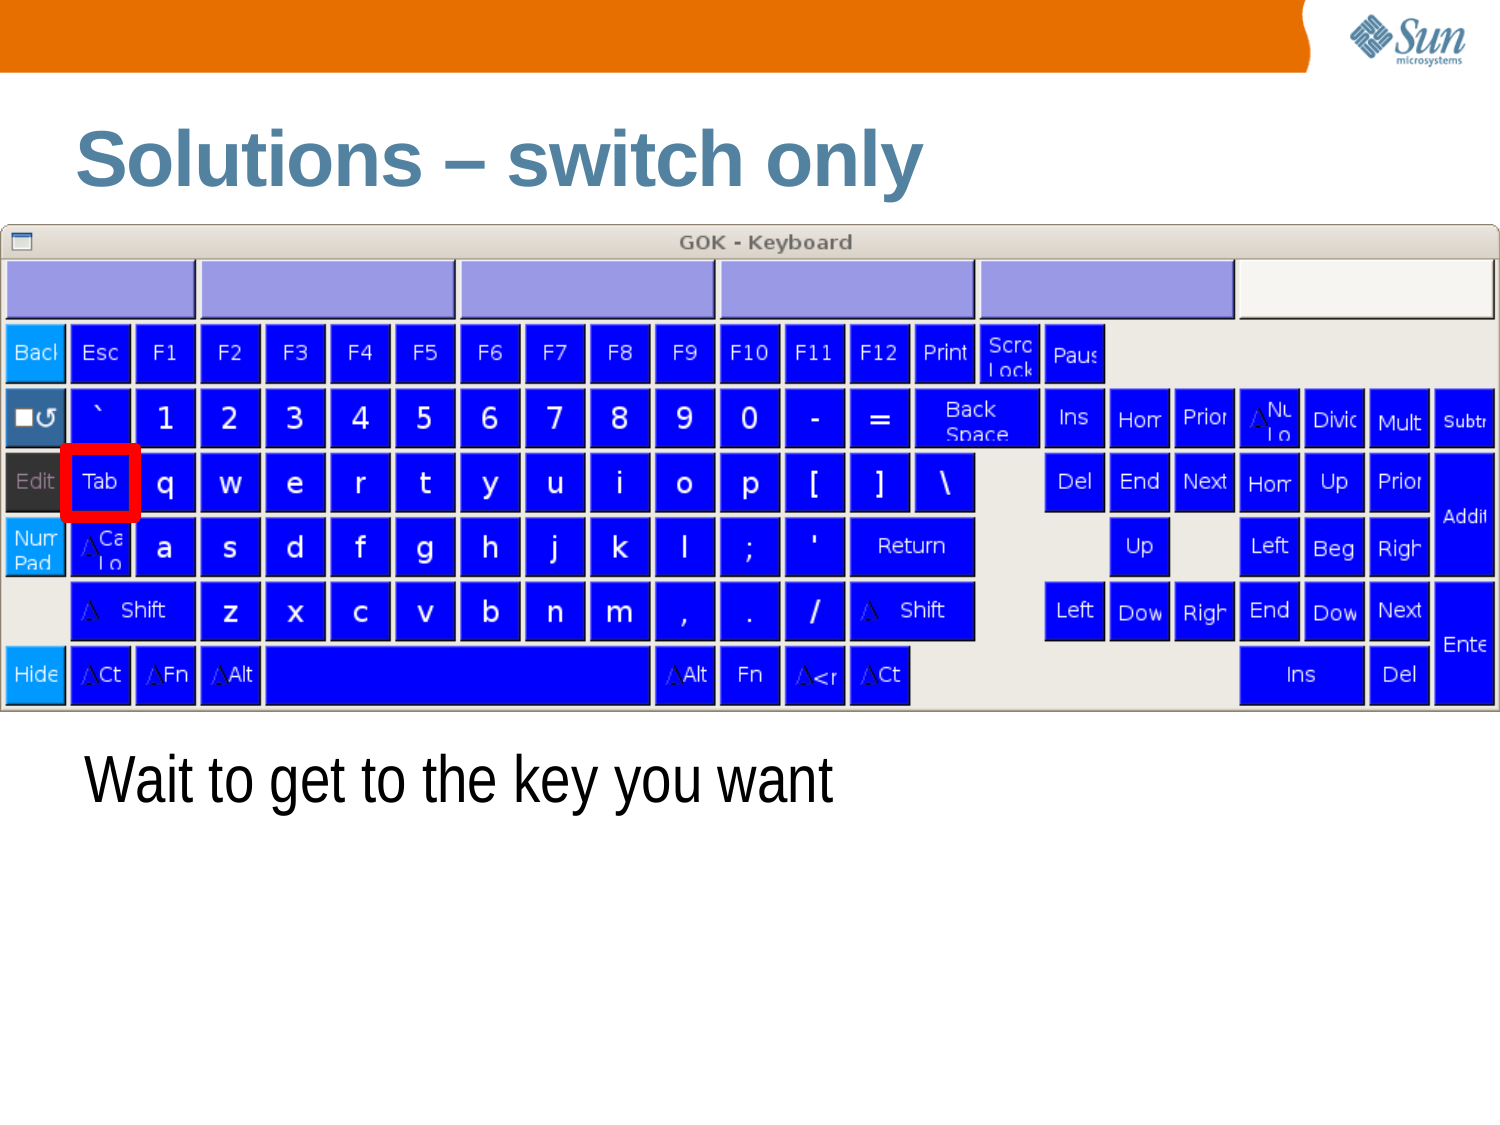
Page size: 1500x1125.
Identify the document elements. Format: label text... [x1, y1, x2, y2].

title Solutions – switch only [75, 122, 1438, 224]
list Wait to get to the key you want [64, 750, 1402, 1016]
picture [0, 224, 1500, 712]
picture [0, 0, 1500, 75]
